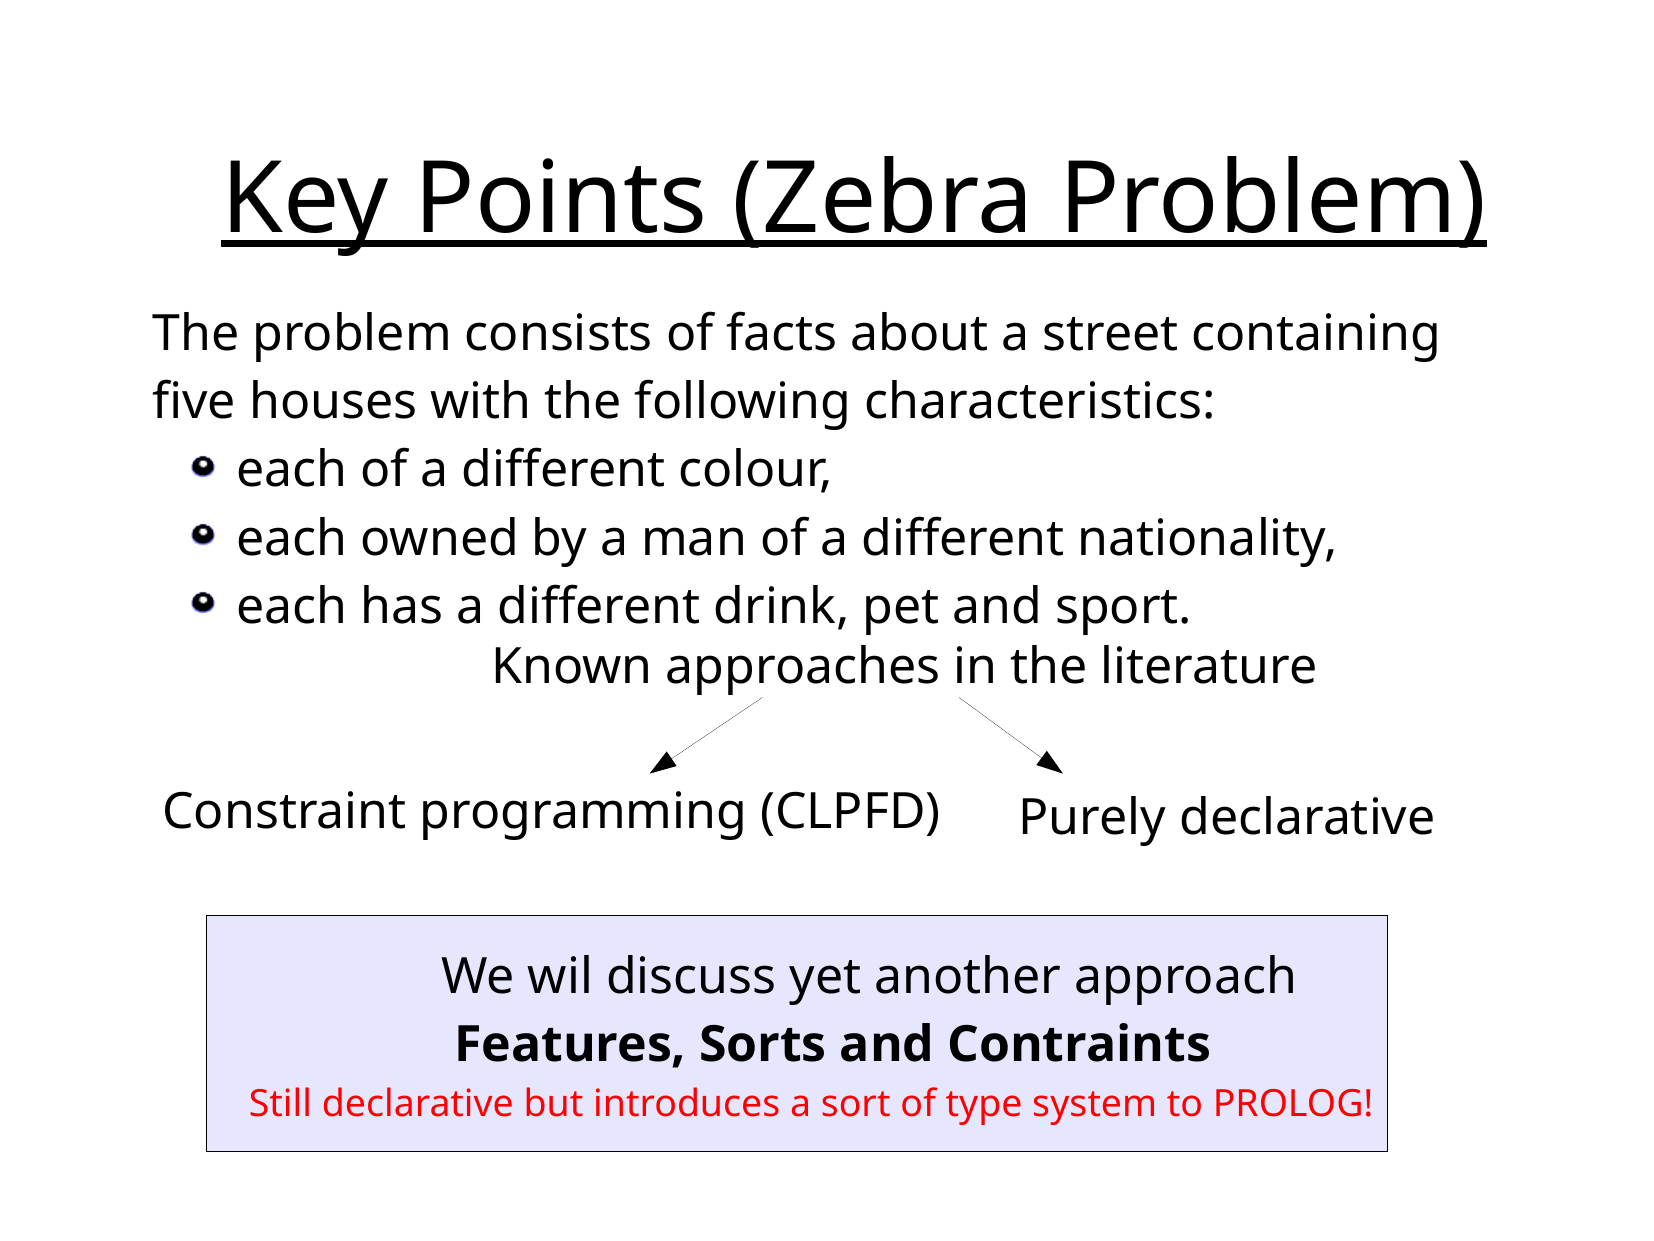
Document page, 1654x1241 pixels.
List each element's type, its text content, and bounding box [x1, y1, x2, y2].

text_box Known approaches in the literature [476, 622, 1277, 698]
text_box [5, 944, 461, 1141]
text_box Purely declarative [1003, 773, 1425, 849]
text_box Key Points (Zebra Problem) [206, 118, 1439, 254]
text_box The problem consists of facts about a street containing five houses with the following characteristics: each of a different colour, each owned by a man of a different nationality, each has a different drink, pet and sport. [137, 289, 1477, 606]
picture [188, 606, 217, 618]
text_box Constraint programming (CLPFD) [147, 767, 919, 843]
text_box We wil discuss yet another approach Features, Sorts and Contraints Still declarative but introduces a sort of type system to PROLOG! [206, 915, 1388, 1152]
